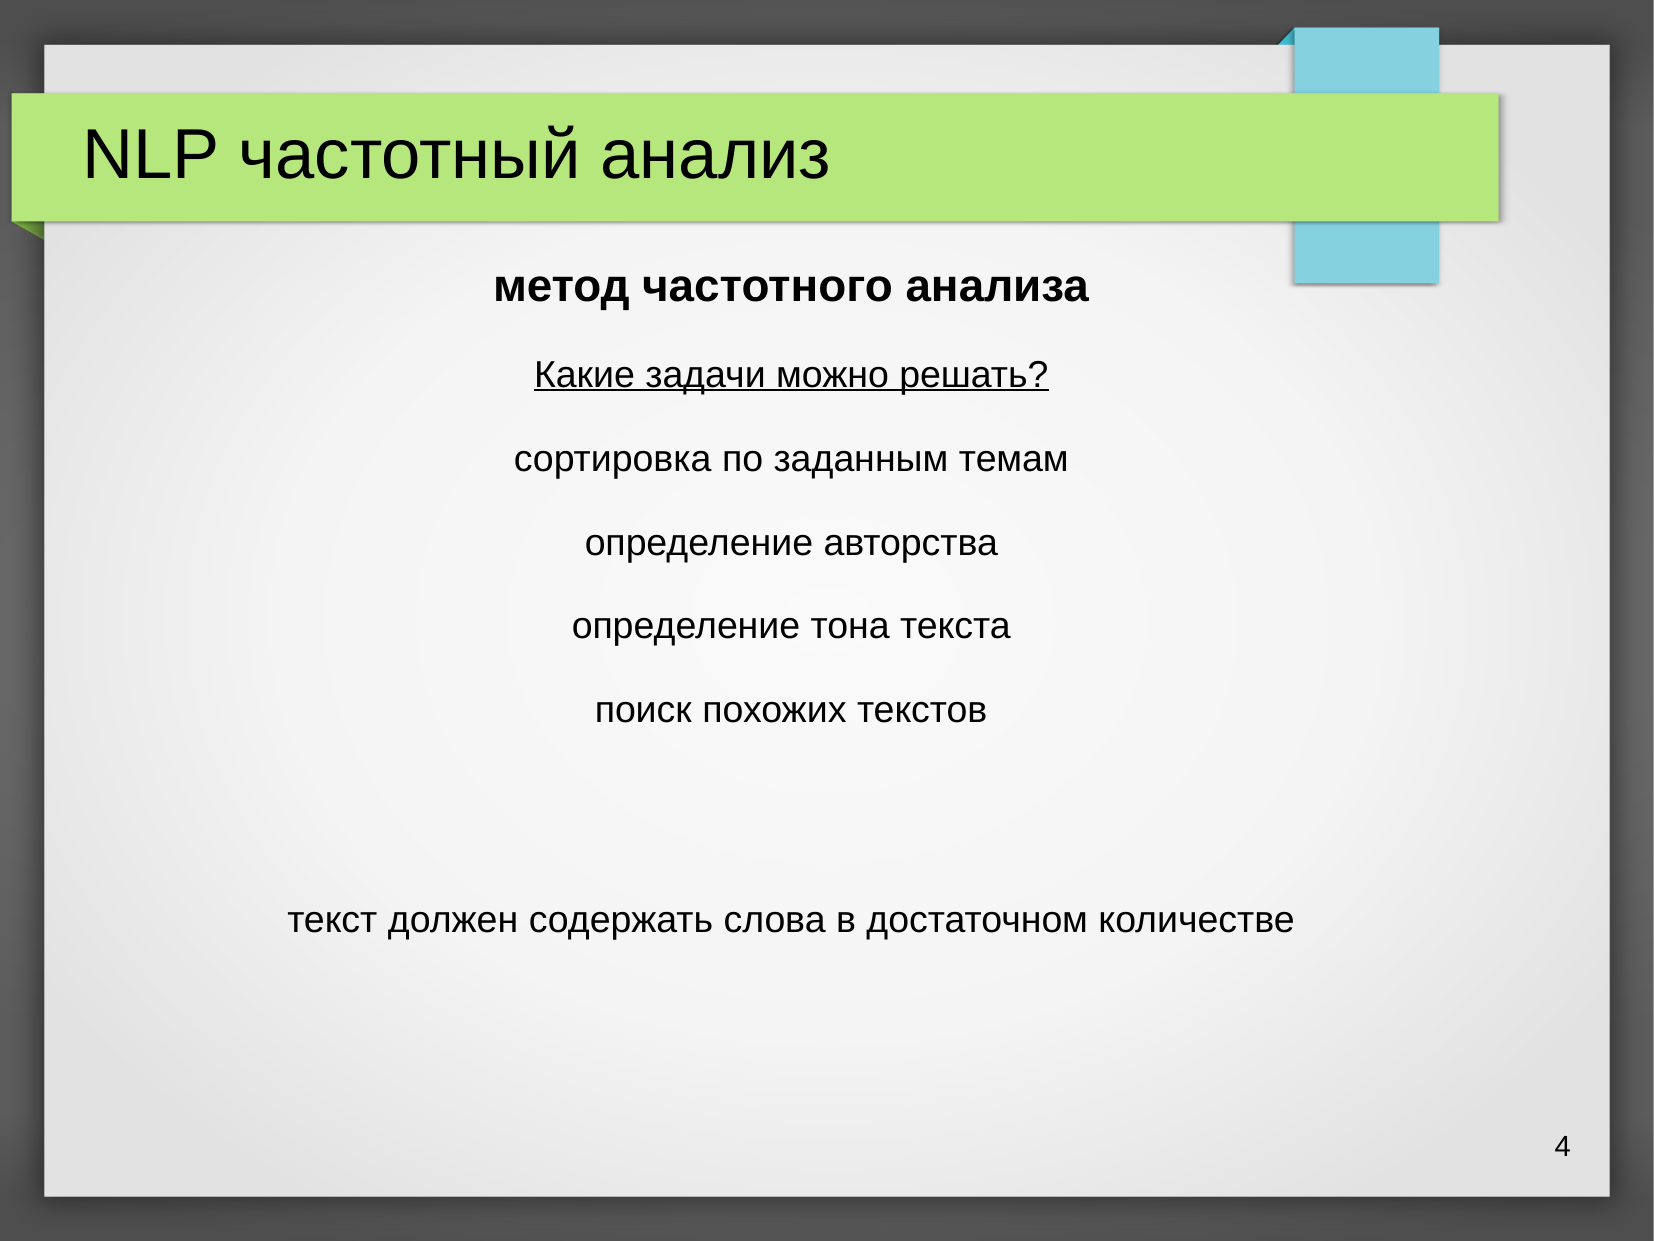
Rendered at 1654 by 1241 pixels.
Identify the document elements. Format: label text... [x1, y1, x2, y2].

title NLP частотный анализ [82, 114, 1406, 194]
text_box метод частотного анализа Какие задачи можно решать? сортировка по заданным темам определение авторства определение тона текста поиск похожих текстов текст должен содержать слова в достаточном количестве [70, 259, 1512, 1048]
picture [0, 0, 1654, 1241]
